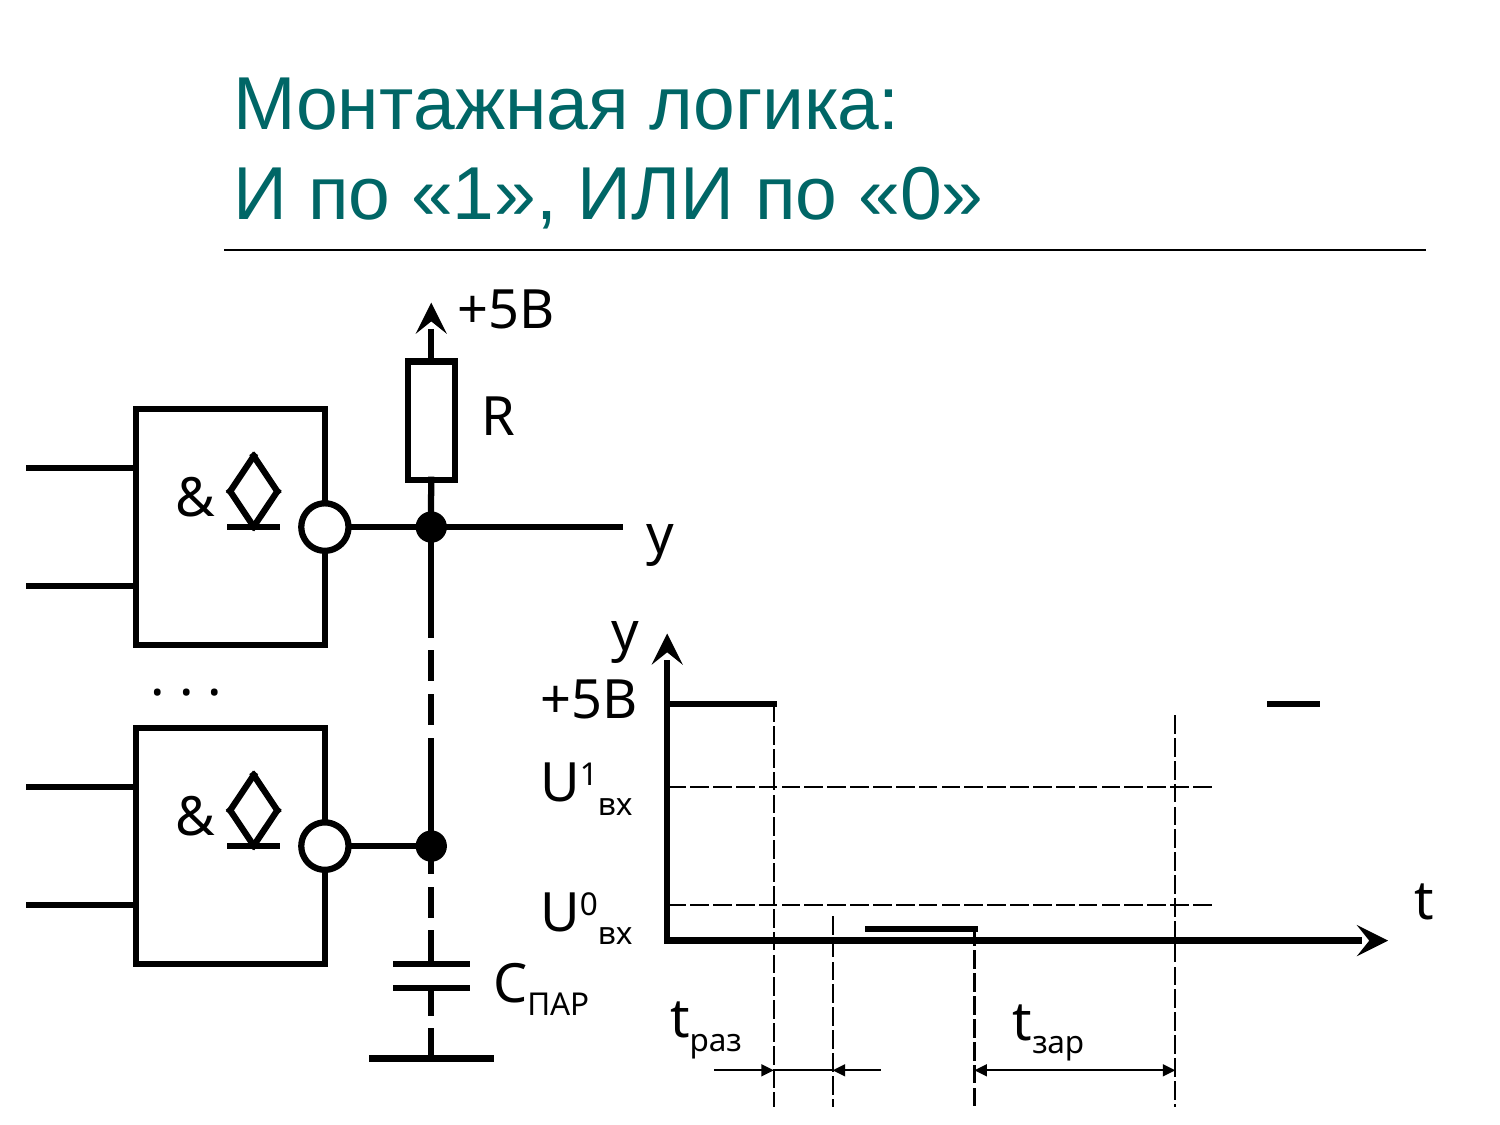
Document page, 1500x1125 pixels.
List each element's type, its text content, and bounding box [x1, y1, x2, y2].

text_box [301, 503, 349, 551]
text_box . . . [135, 633, 325, 714]
text_box U1вх [525, 739, 715, 829]
text_box U0вх [525, 869, 715, 959]
text_box [407, 361, 455, 480]
text_box +5В [442, 267, 632, 348]
text_box t [1399, 857, 1483, 939]
text_box tзар [998, 978, 1129, 1068]
text_box y [631, 491, 739, 573]
text_box R [466, 373, 656, 454]
text_box CПАР [478, 940, 668, 1030]
text_box tраз [655, 976, 786, 1066]
text_box & [135, 727, 325, 965]
text_box [301, 822, 349, 870]
text_box & [135, 408, 325, 633]
text_box +5В [525, 656, 715, 738]
text_box y [596, 588, 703, 656]
title Монтажная логика: И по «1», ИЛИ по «0» [218, 7, 1419, 243]
